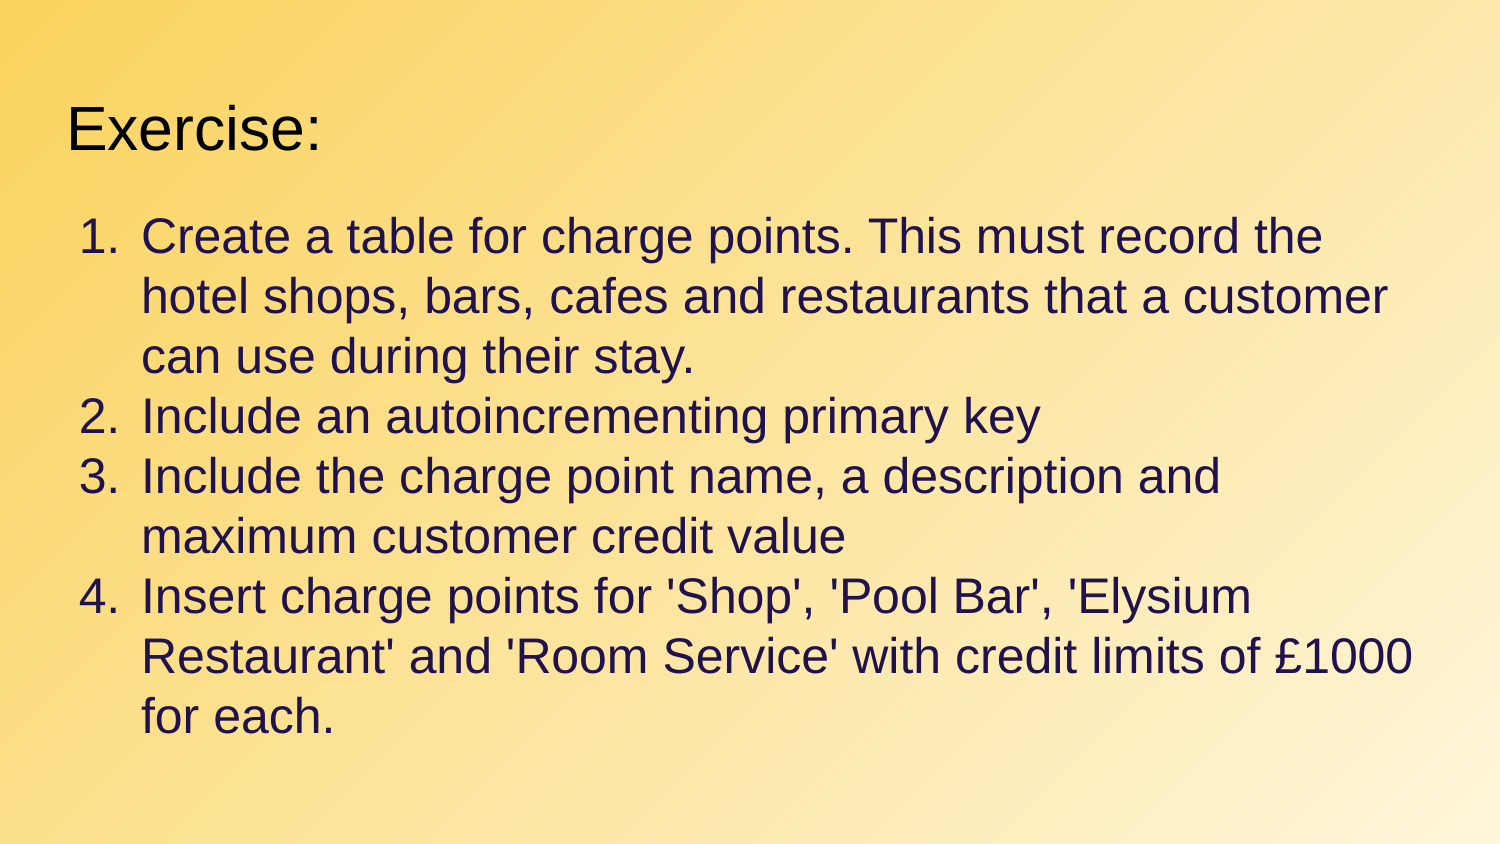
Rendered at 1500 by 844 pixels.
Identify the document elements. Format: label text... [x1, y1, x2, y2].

title Exercise: [51, 72, 1449, 167]
list Create a table for charge points. This must record the hotel shops, bars, cafes and restaurants that a customer can use during their stay. Include an autoincrementing primary key Include the charge point name, a description and maximum customer credit value Insert charge points for 'Shop', 'Pool Bar', 'Elysium Restaurant' and 'Room Service' with credit limits of £1000 for each. [51, 189, 1449, 750]
